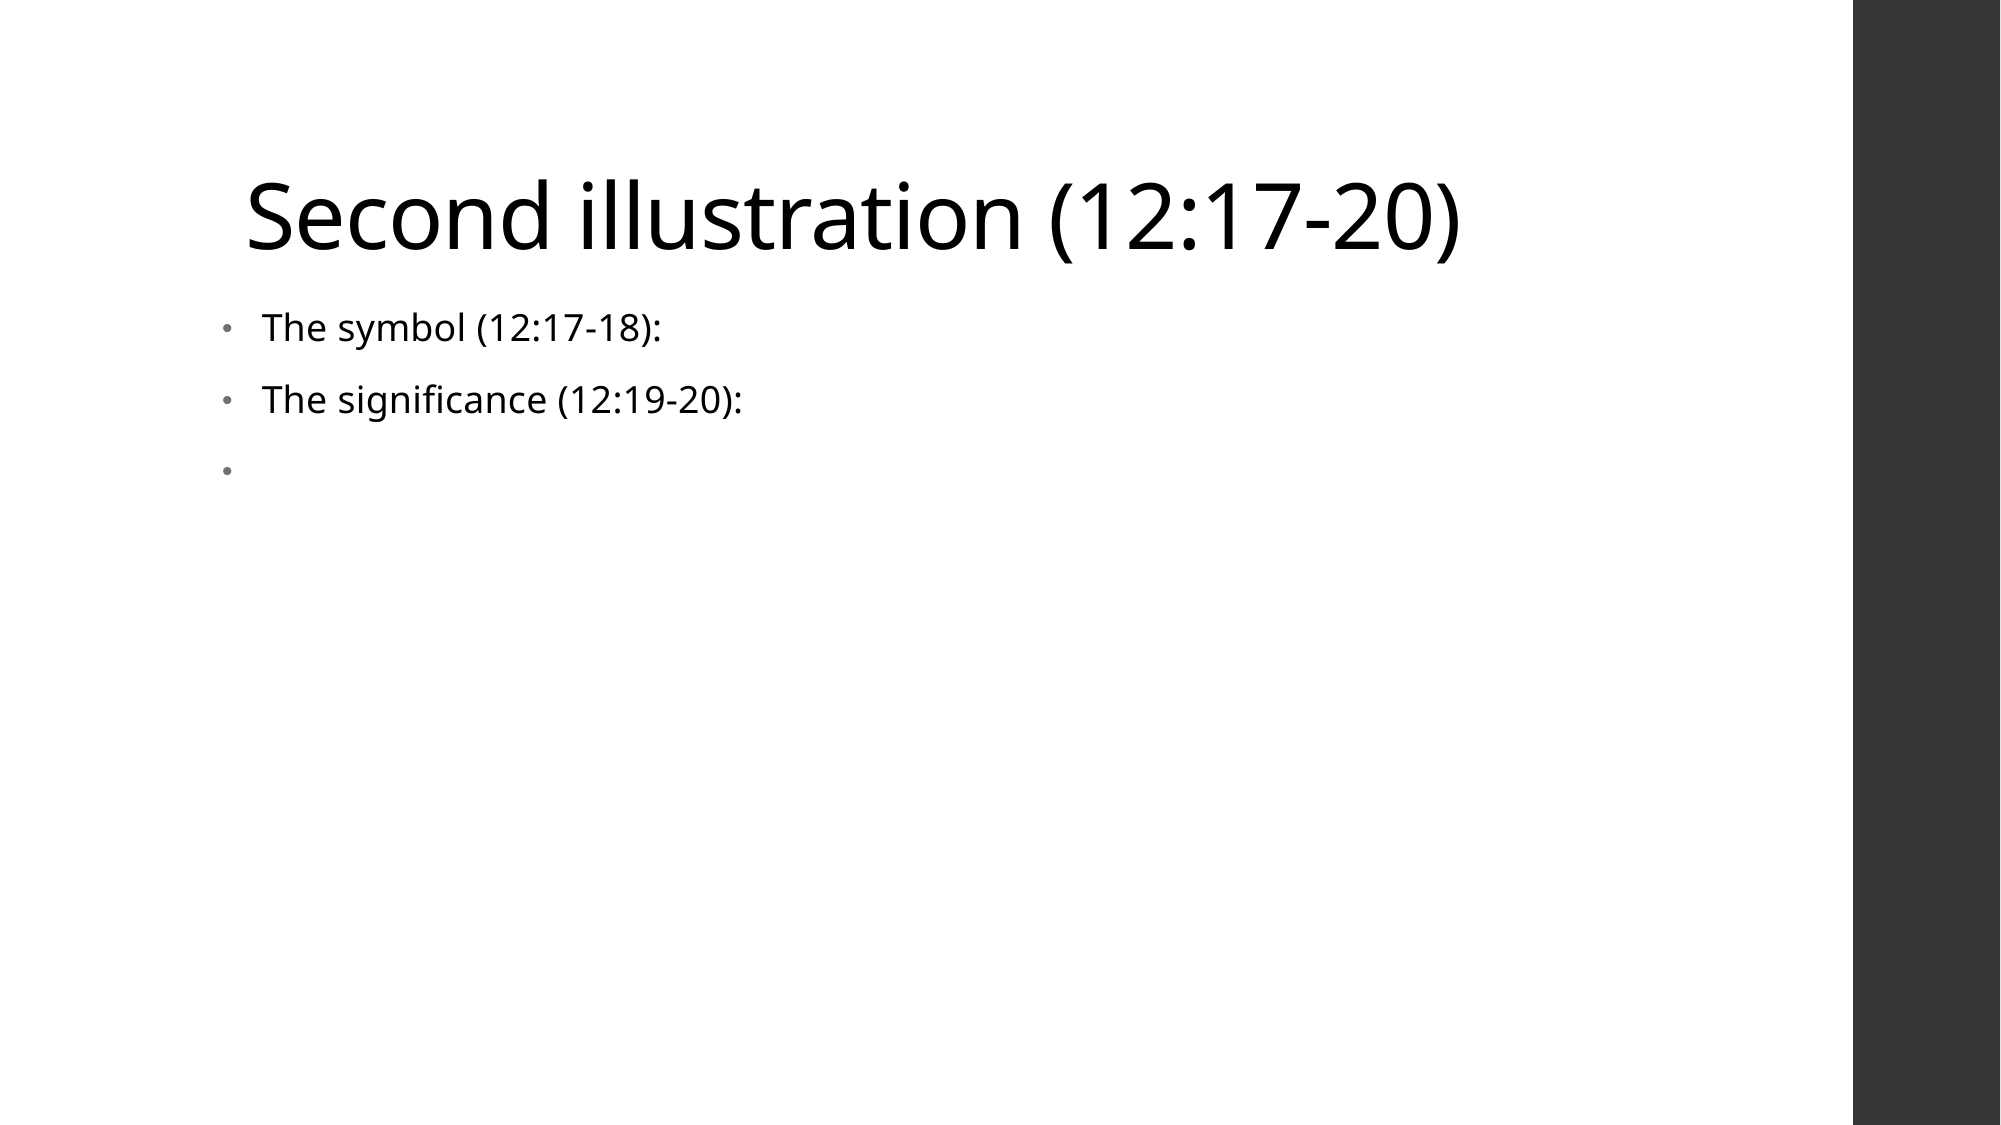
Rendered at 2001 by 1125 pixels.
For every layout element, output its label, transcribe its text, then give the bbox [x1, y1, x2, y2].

list The symbol (12:17-18): The significance (12:19-20): [206, 299, 1617, 1014]
title Second illustration (12:17-20) [206, 60, 1797, 278]
